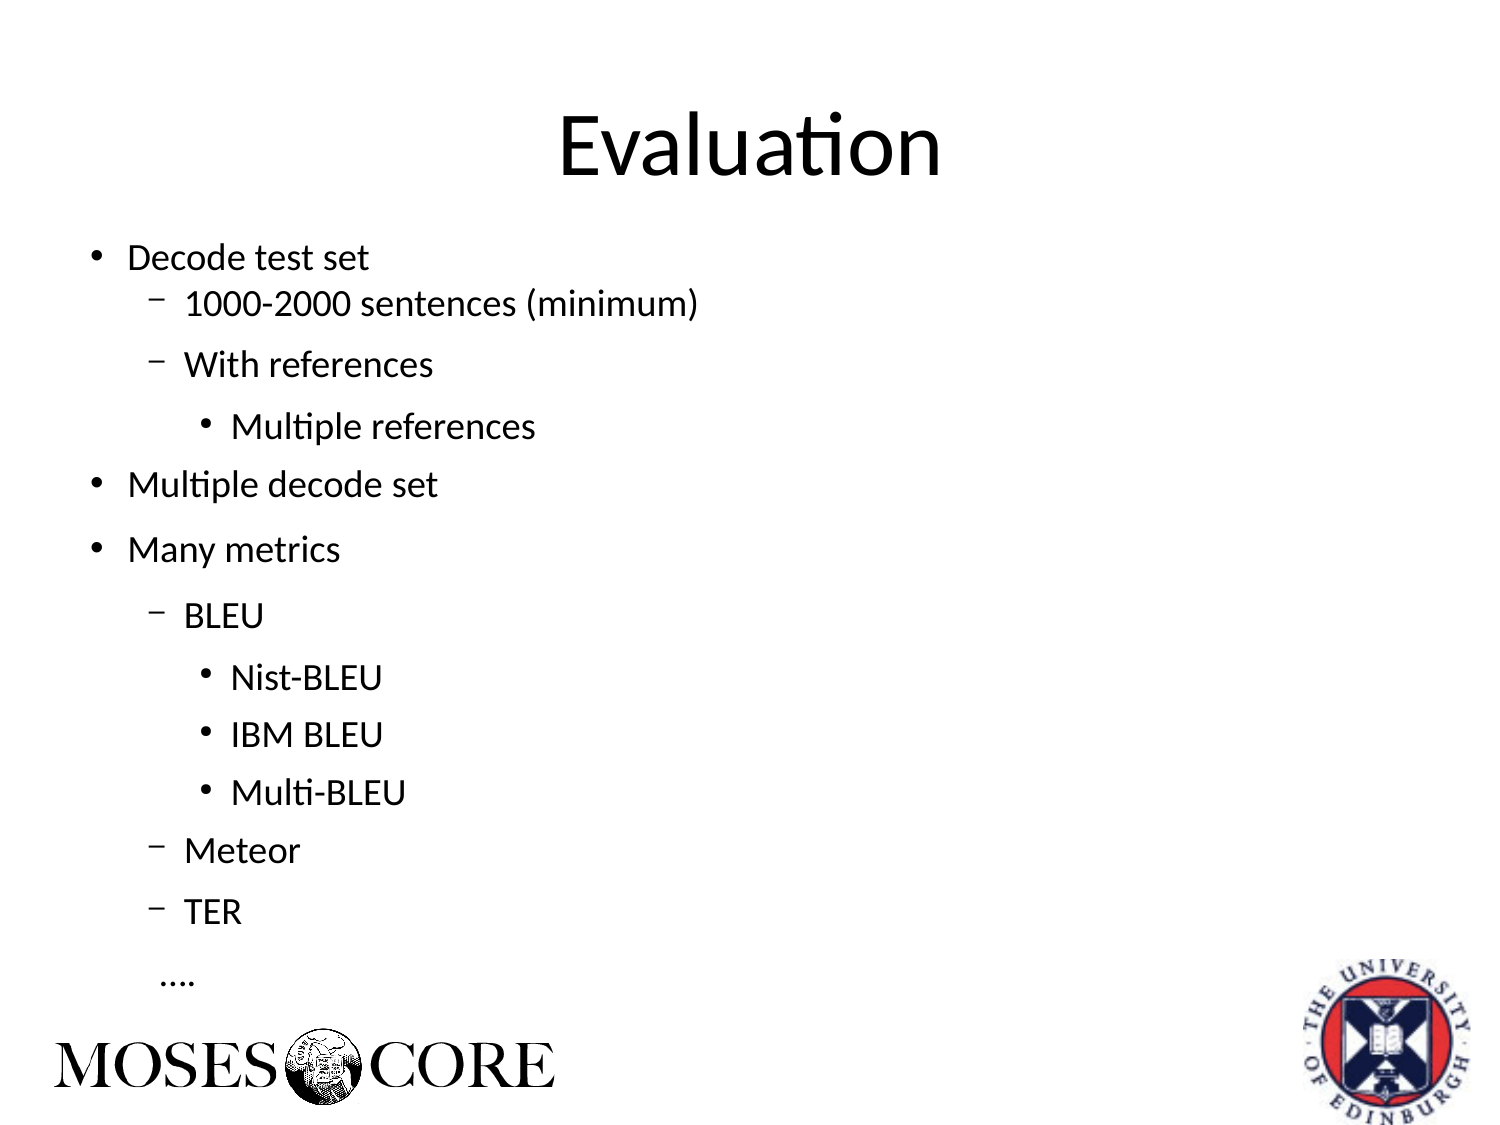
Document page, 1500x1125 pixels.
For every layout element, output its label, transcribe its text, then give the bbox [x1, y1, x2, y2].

picture [1303, 959, 1475, 1125]
list Decode test set 1000-2000 sentences (minimum) With references Multiple references Multiple decode set Many metrics BLEU Nist-BLEU IBM BLEU Multi-BLEU Meteor TER …. [75, 224, 1426, 1006]
picture [53, 1025, 555, 1108]
title Evaluation [75, 45, 1426, 224]
